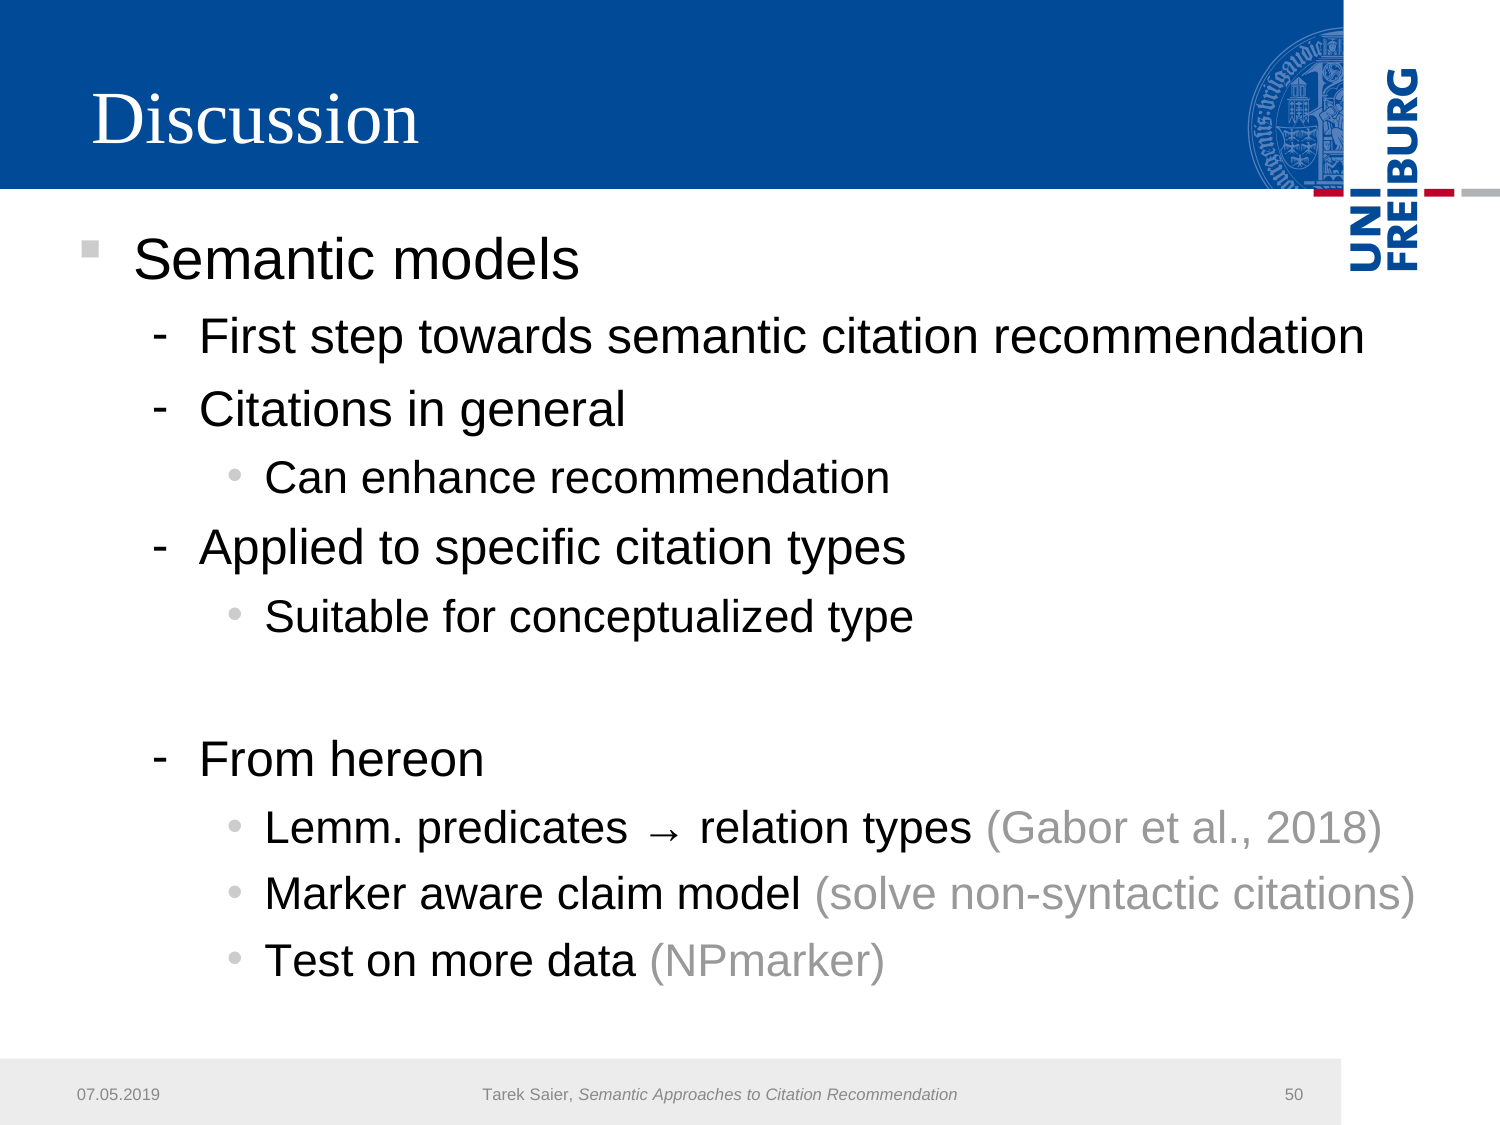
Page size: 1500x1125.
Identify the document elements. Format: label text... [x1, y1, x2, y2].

title Discussion [76, 49, 1235, 178]
list Semantic models First step towards semantic citation recommendation Citations in general Can enhance recommendation Applied to specific citation types Suitable for conceptualized type From hereon Lemm. predicates → relation types (Gabor et al., 2018) Marker aware claim model (solve non-syntactic citations) Test on more data (NPmarker) [76, 221, 1500, 1063]
picture [0, 0, 1500, 271]
